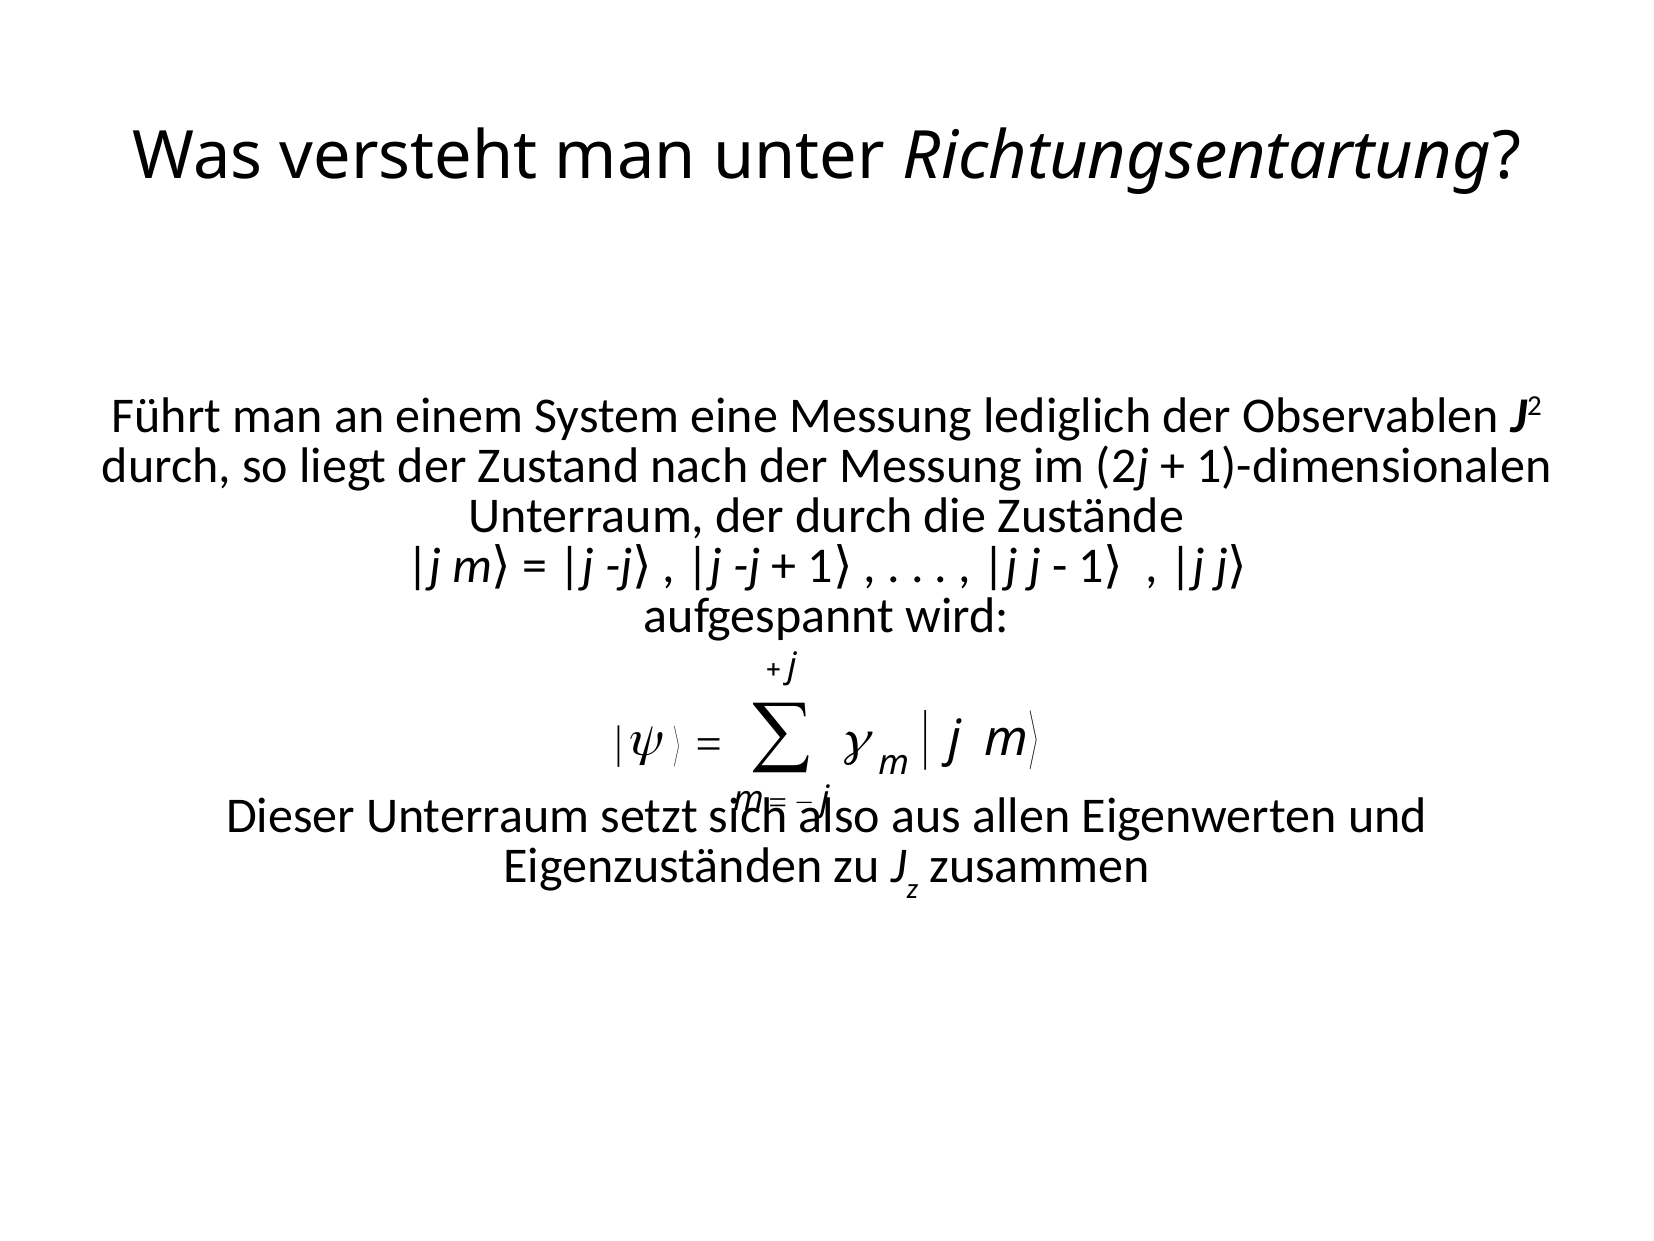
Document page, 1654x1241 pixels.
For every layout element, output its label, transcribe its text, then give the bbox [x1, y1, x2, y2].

chart [604, 644, 1049, 820]
subtitle Führt man an einem System eine Messung lediglich der Observablen J2 durch, so liegt der Zustand nach der Messung im (2j + 1)-dimensionalen Unterraum, der durch die Zustände |j m⟩ = |j -j⟩ , |j -j + 1⟩ , . . . , |j j - 1⟩ , |j j⟩ aufgespannt wird: Dieser Unterraum setzt sich also aus allen Eigenwerten und Eigenzuständen zu Jz zusammen [82, 290, 1571, 1010]
title Was versteht man unter Richtungsentartung? [82, 49, 1571, 257]
